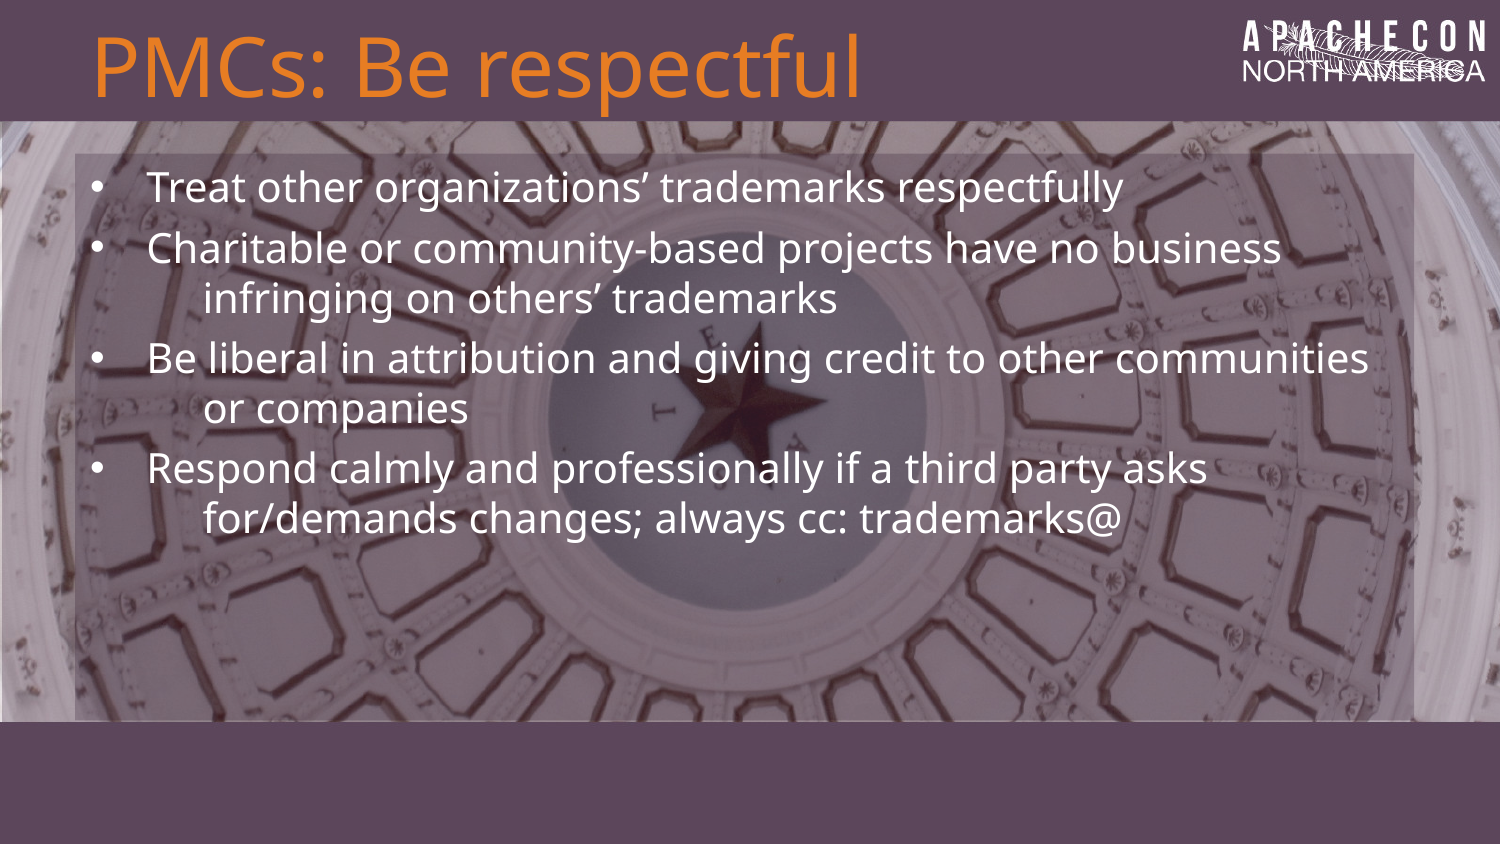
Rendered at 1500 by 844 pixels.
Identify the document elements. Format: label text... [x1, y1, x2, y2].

text_box PMCs: Be respectful [75, 6, 1116, 107]
picture [0, 0, 1500, 844]
text_box Treat other organizations’ trademarks respectfully Charitable or community-based projects have no business infringing on others’ trademarks Be liberal in attribution and giving credit to other communities or companies Respond calmly and professionally if a third party asks for/demands changes; always cc: trademarks@ [75, 153, 1415, 721]
